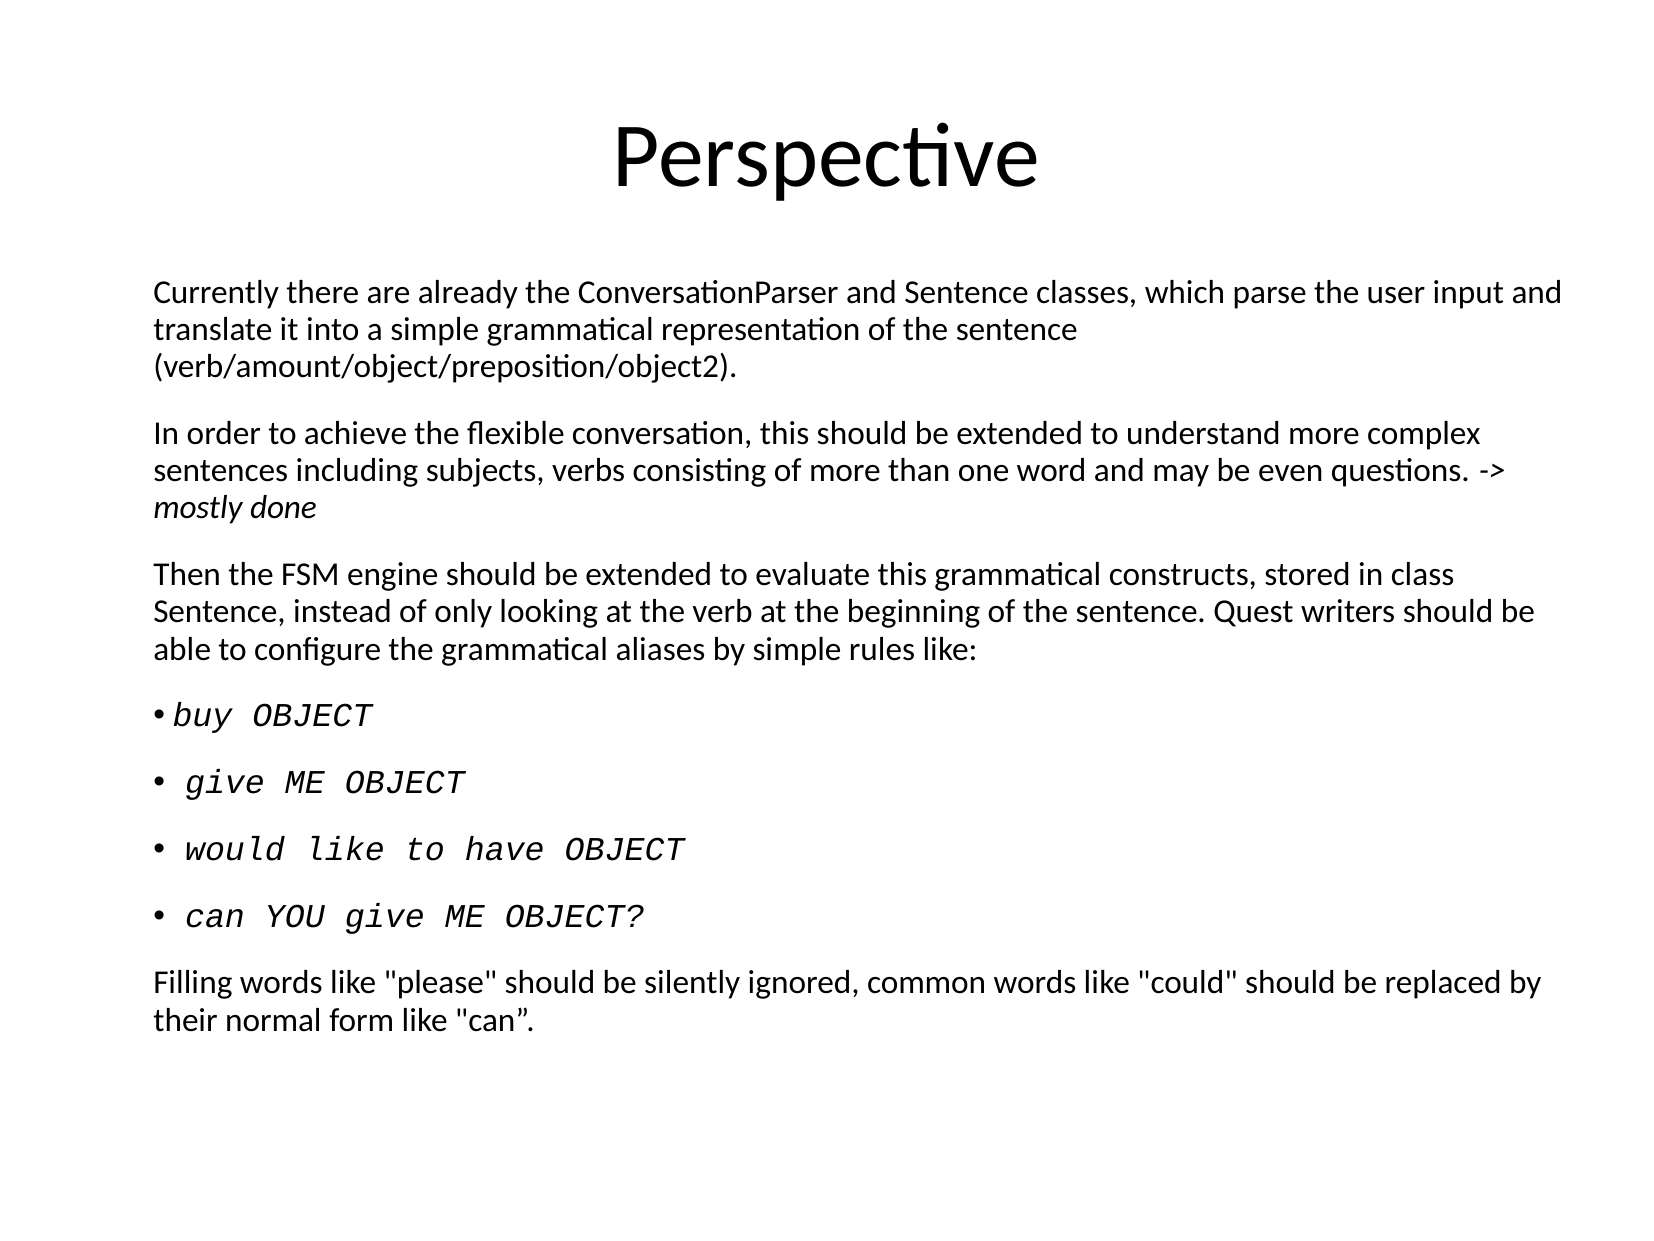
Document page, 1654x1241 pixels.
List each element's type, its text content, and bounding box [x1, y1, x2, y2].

text_box Perspective [82, 49, 1571, 257]
text_box Currently there are already the ConversationParser and Sentence classes, which parse the user input and translate it into a simple grammatical representation of the sentence (verb/amount/object/preposition/object2). In order to achieve the flexible conversation, this should be extended to understand more complex sentences including subjects, verbs consisting of more than one word and may be even questions. -> mostly done Then the FSM engine should be extended to evaluate this grammatical constructs, stored in class Sentence, instead of only looking at the verb at the beginning of the sentence. Quest writers should be able to configure the grammatical aliases by simple rules like: buy OBJECT give ME OBJECT would like to have OBJECT can YOU give ME OBJECT? Filling words like "please" should be silently ignored, common words like "could" should be replaced by their normal form like "can”. [82, 270, 1571, 1095]
